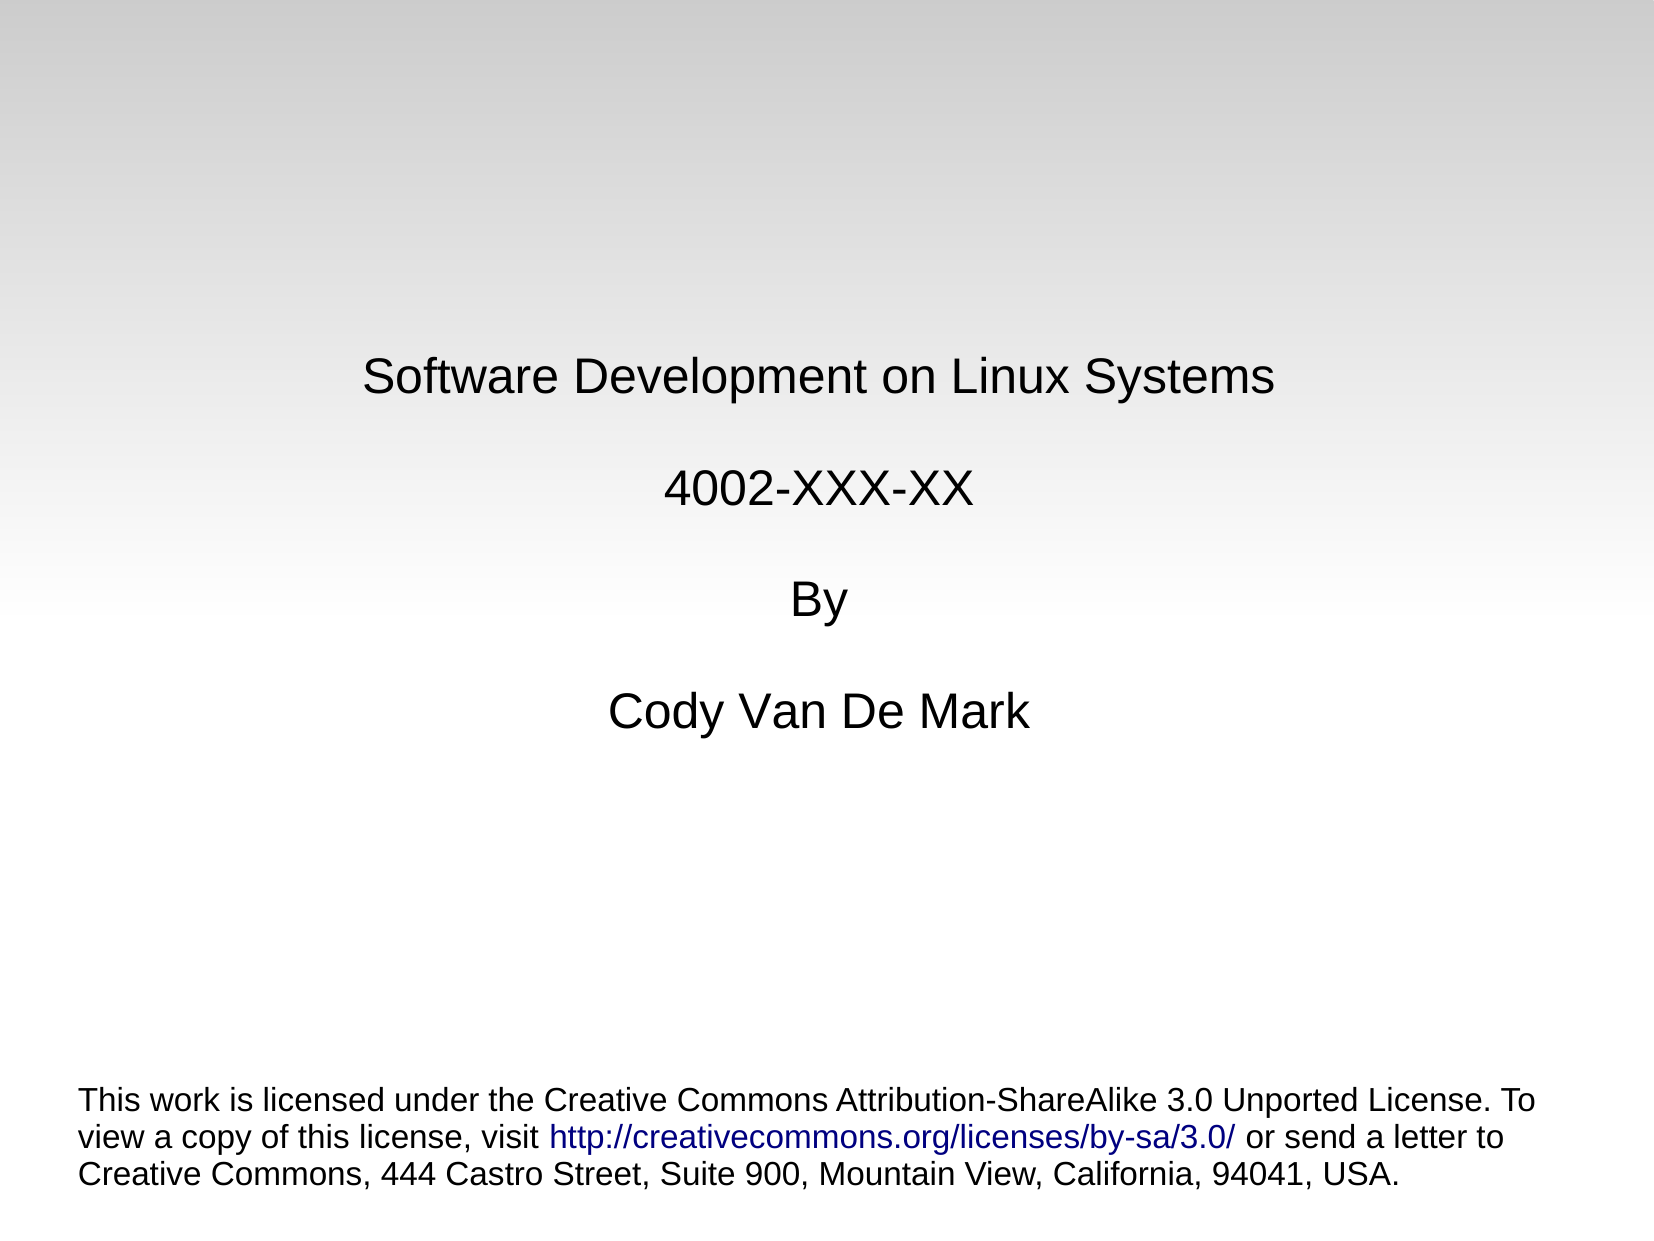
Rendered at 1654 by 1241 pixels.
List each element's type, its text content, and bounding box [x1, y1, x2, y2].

text_box This work is licensed under the Creative Commons Attribution-ShareAlike 3.0 Unported License. To view a copy of this license, visit http://creativecommons.org/licenses/by-sa/3.0/ or send a letter to Creative Commons, 444 Castro Street, Suite 900, Mountain View, California, 94041, USA. [63, 1074, 1601, 1201]
subtitle Software Development on Linux Systems 4002-XXX-XX By Cody Van De Mark [74, 134, 1564, 954]
